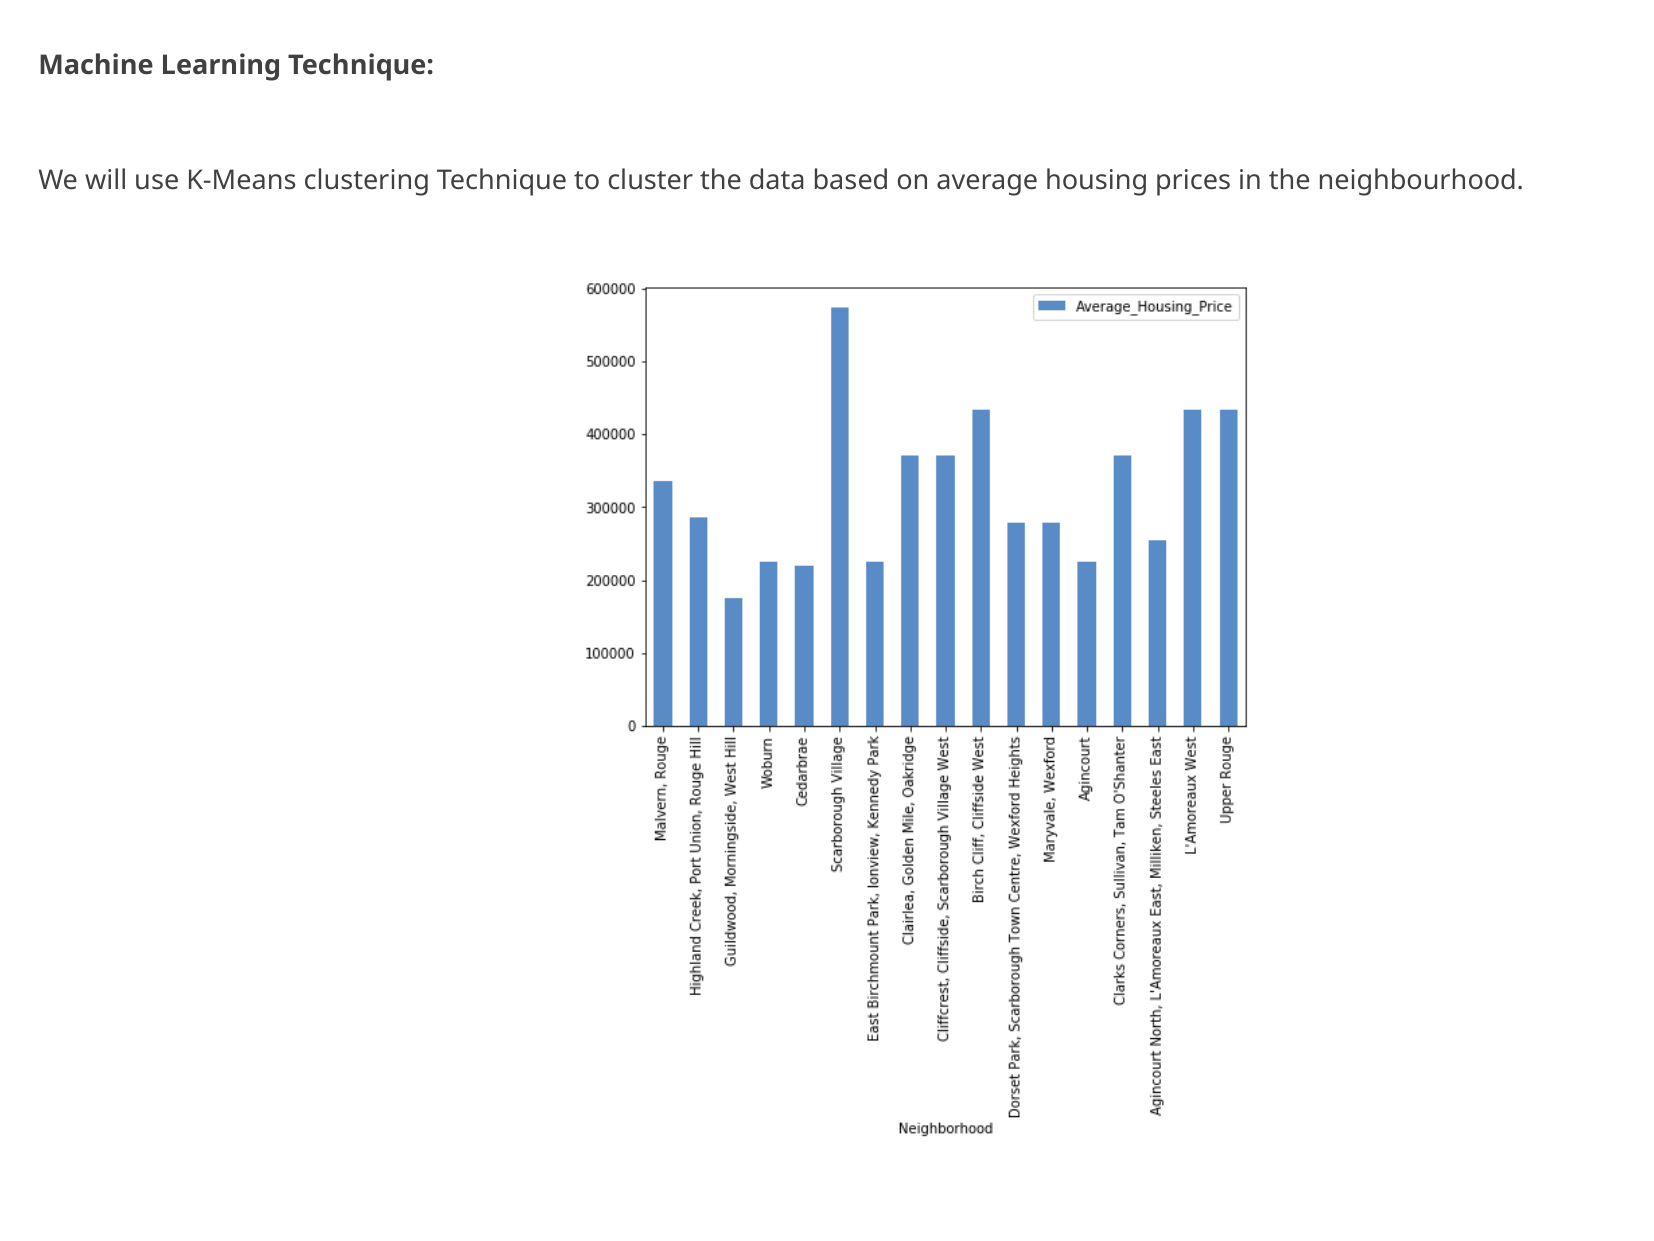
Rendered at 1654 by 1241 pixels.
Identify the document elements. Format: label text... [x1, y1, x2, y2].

text_box Machine Learning Technique: We will use K-Means clustering Technique to cluster the data based on average housing prices in the neighbourhood. [23, 38, 1619, 331]
picture [507, 266, 1418, 1182]
